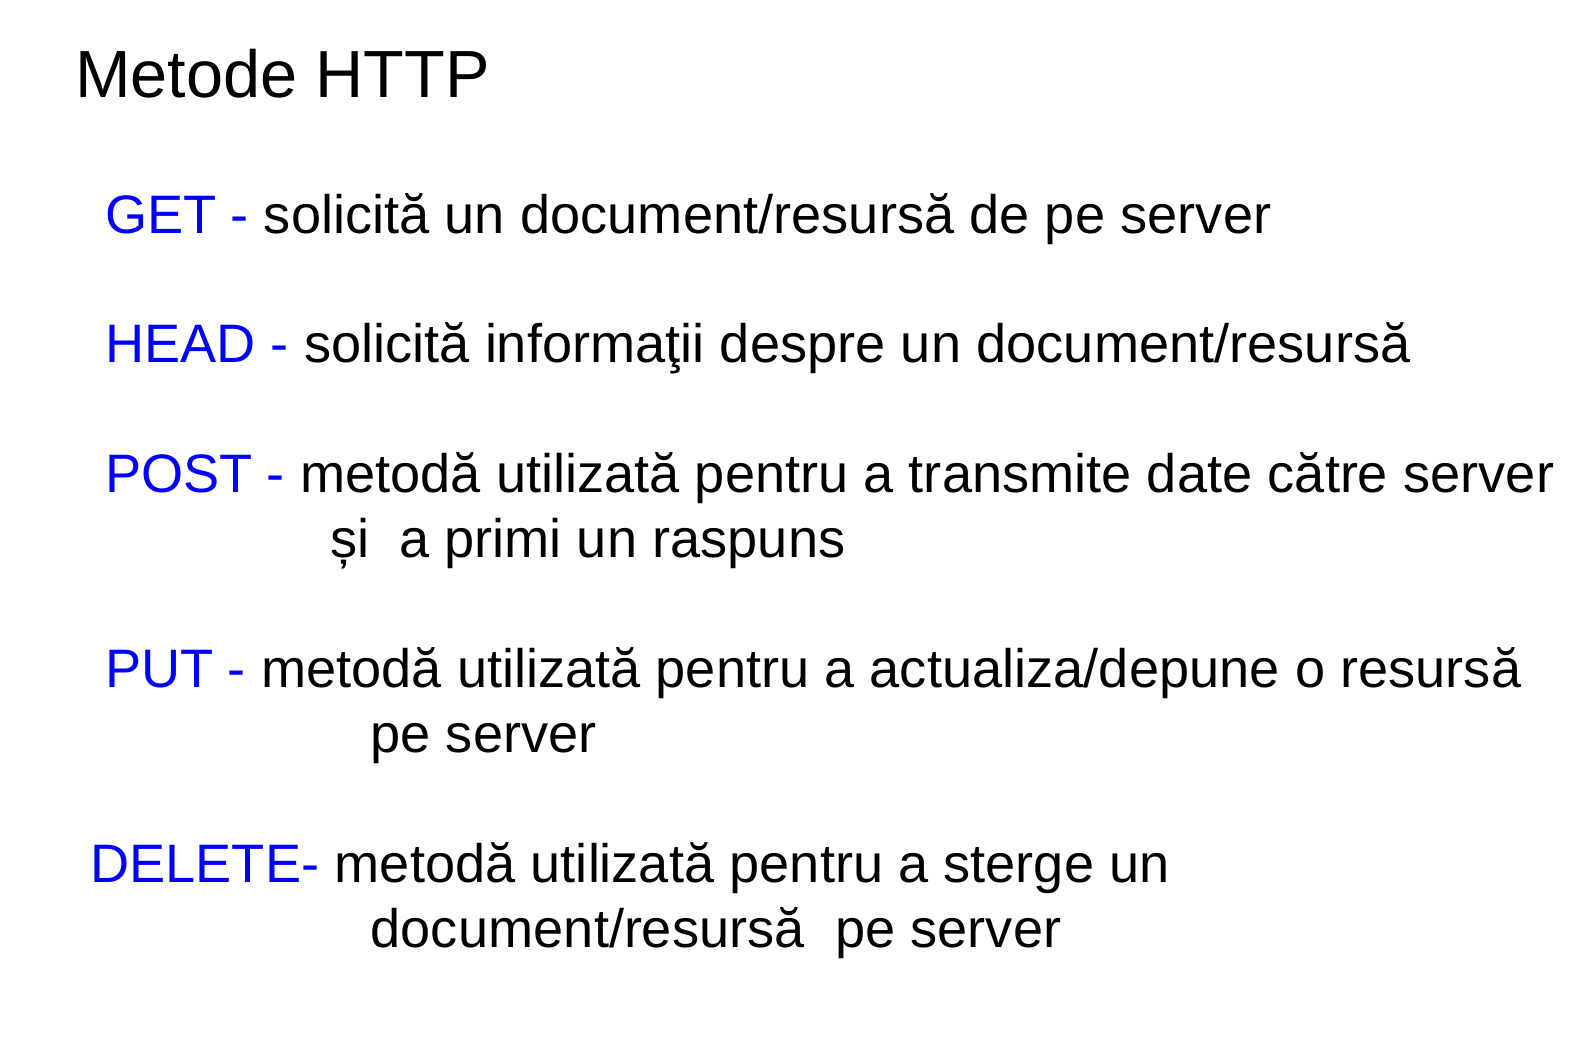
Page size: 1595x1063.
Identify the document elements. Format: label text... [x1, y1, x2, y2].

text_box Metode HTTP GET - solicită un document/resursă de pe server HEAD - solicită informaţii despre un document/resursă POST - metodă utilizată pentru a transmite date către server și a primi un raspuns PUT - metodă utilizată pentru a actualiza/depune o resursă pe server DELETE- metodă utilizată pentru a sterge un document/resursă pe server [60, 22, 1595, 902]
